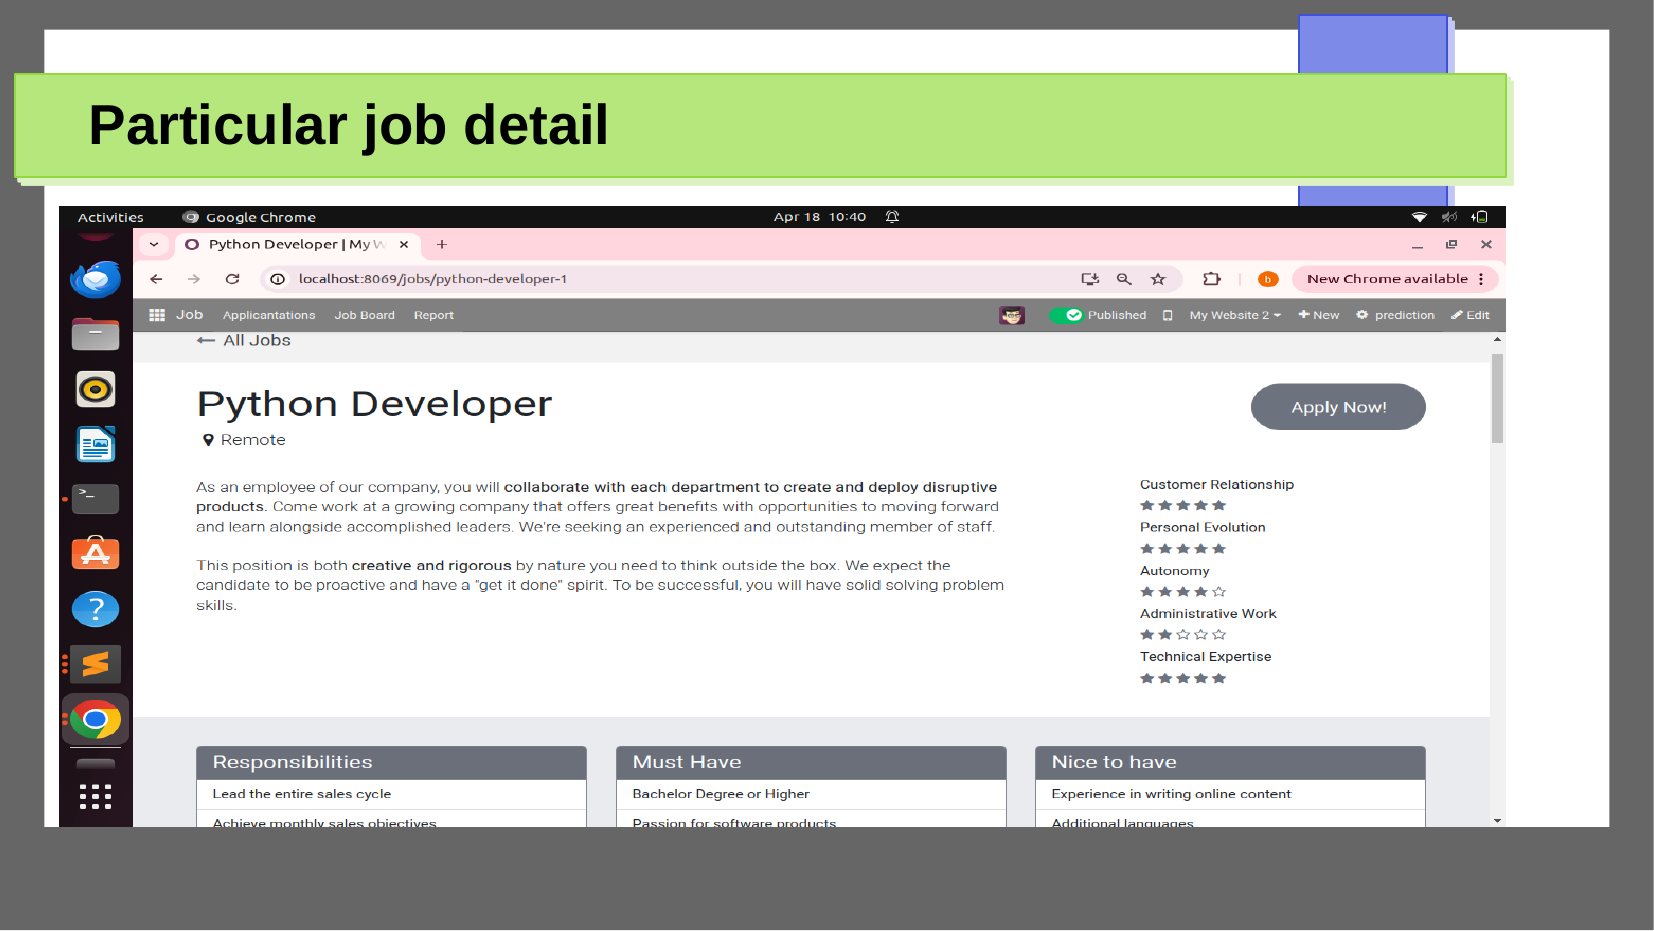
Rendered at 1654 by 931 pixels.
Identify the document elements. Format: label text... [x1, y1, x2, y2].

picture [59, 206, 1506, 827]
title Particular job detail [88, 73, 1506, 178]
